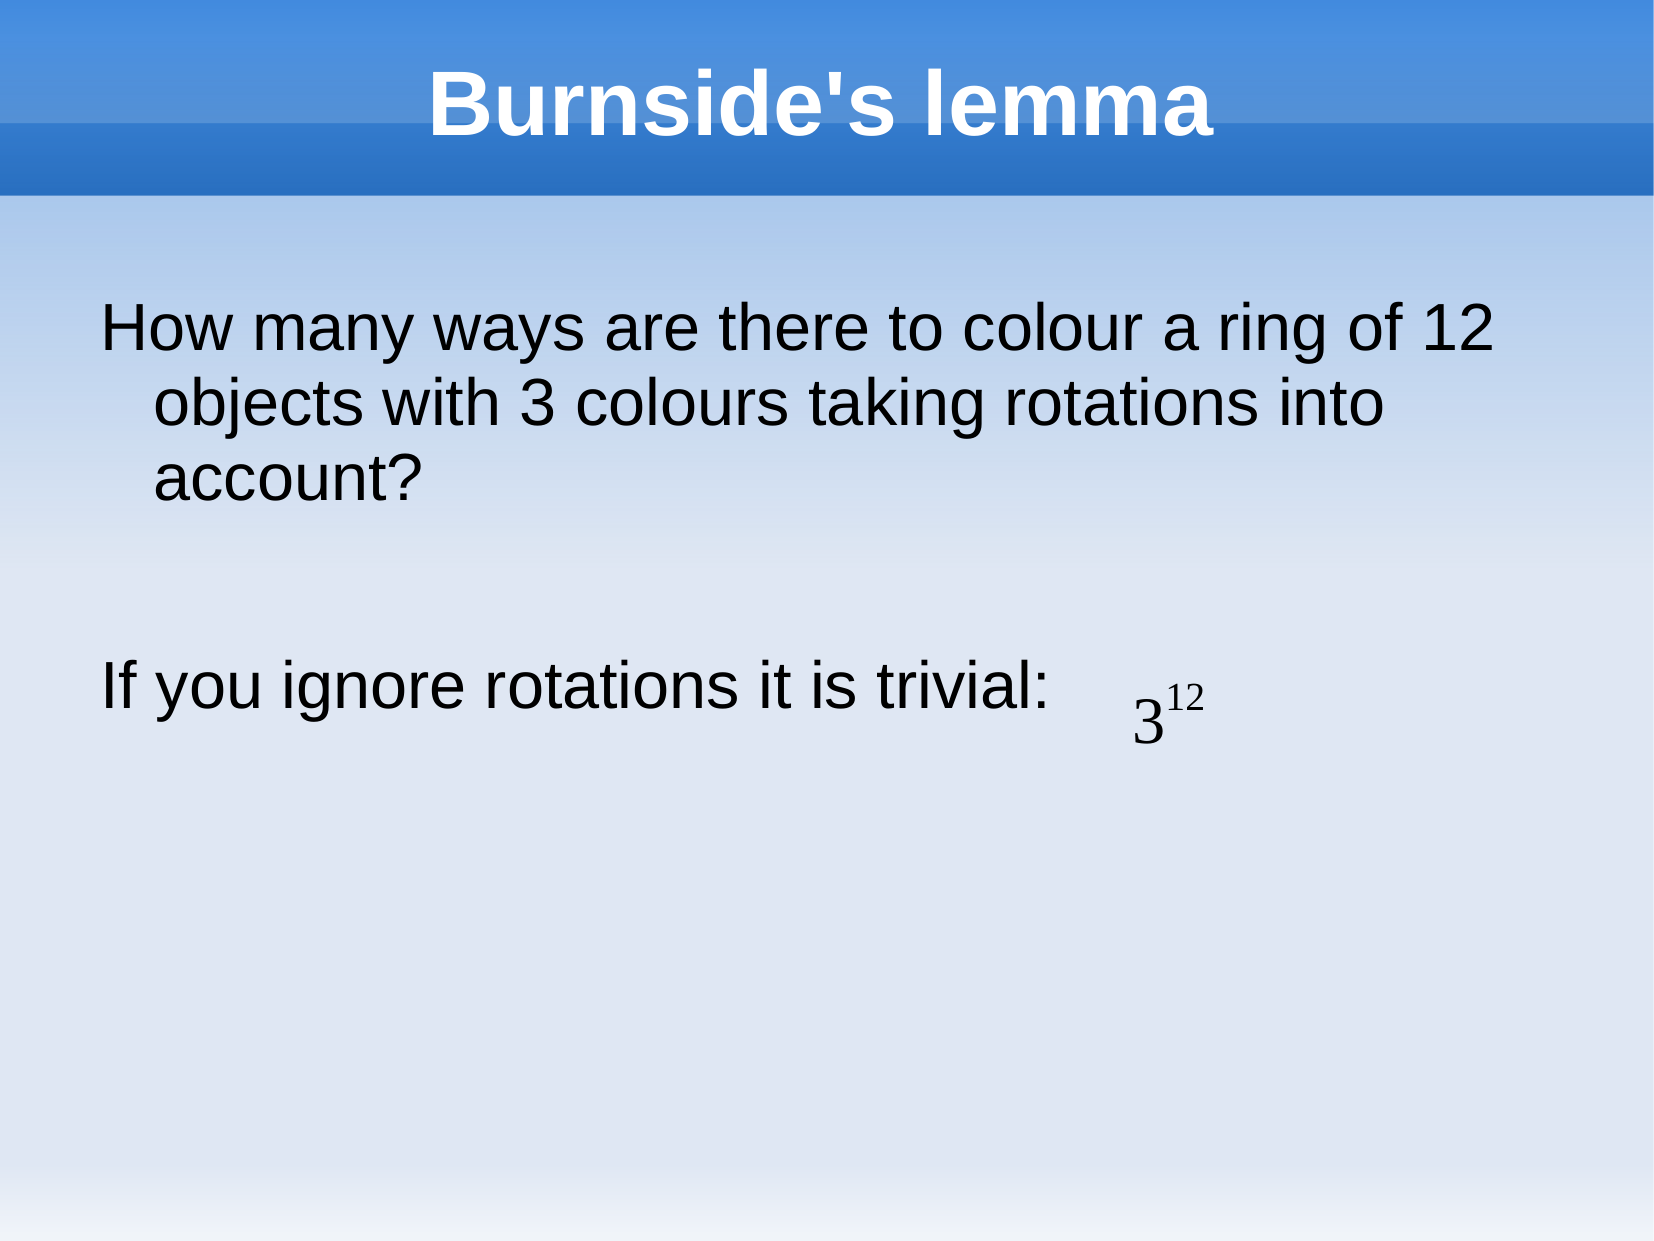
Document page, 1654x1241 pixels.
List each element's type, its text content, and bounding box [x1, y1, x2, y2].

title Burnside's lemma [76, 0, 1565, 208]
chart [1126, 673, 1212, 762]
list How many ways are there to colour a ring of 12 objects with 3 colours taking rotations into account? If you ignore rotations it is trivial: [82, 290, 1571, 1094]
picture [0, 0, 1654, 1241]
